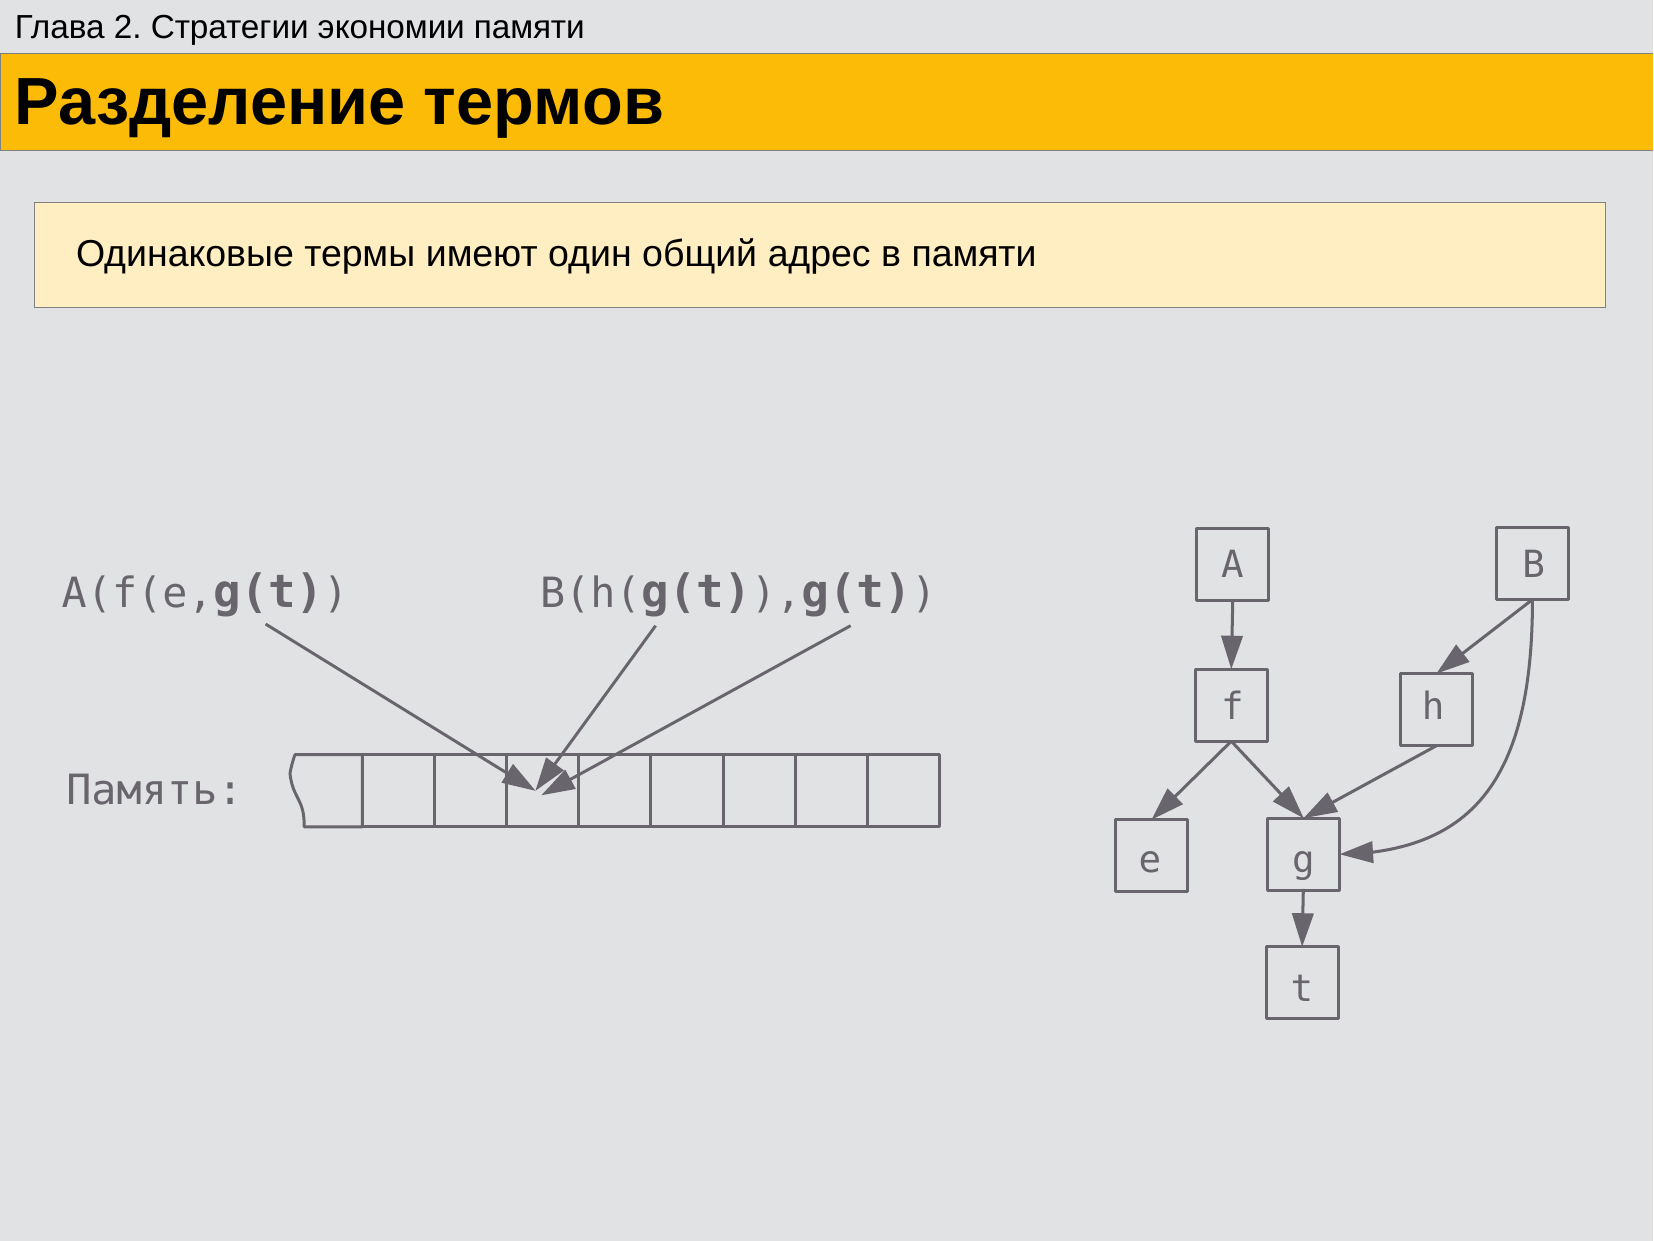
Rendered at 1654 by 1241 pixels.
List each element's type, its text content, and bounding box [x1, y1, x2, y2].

text_box Память: [51, 758, 332, 822]
text_box Глава 2. Стратегии экономии памяти [0, 1, 500, 58]
text_box [34, 202, 1606, 308]
text_box e [1123, 830, 1176, 889]
text_box f [1206, 677, 1259, 736]
text_box B [1507, 535, 1560, 594]
text_box Разделение термов [0, 53, 1653, 151]
text_box h [1407, 677, 1460, 736]
text_box A [1206, 535, 1259, 594]
text_box t [1275, 958, 1328, 1018]
text_box Одинаковые термы имеют один общий адрес в памяти [61, 225, 1532, 287]
text_box g [1277, 830, 1330, 889]
text_box A(f(e,g(t)) [46, 557, 462, 626]
text_box B(h(g(t)),g(t)) [525, 557, 1024, 626]
